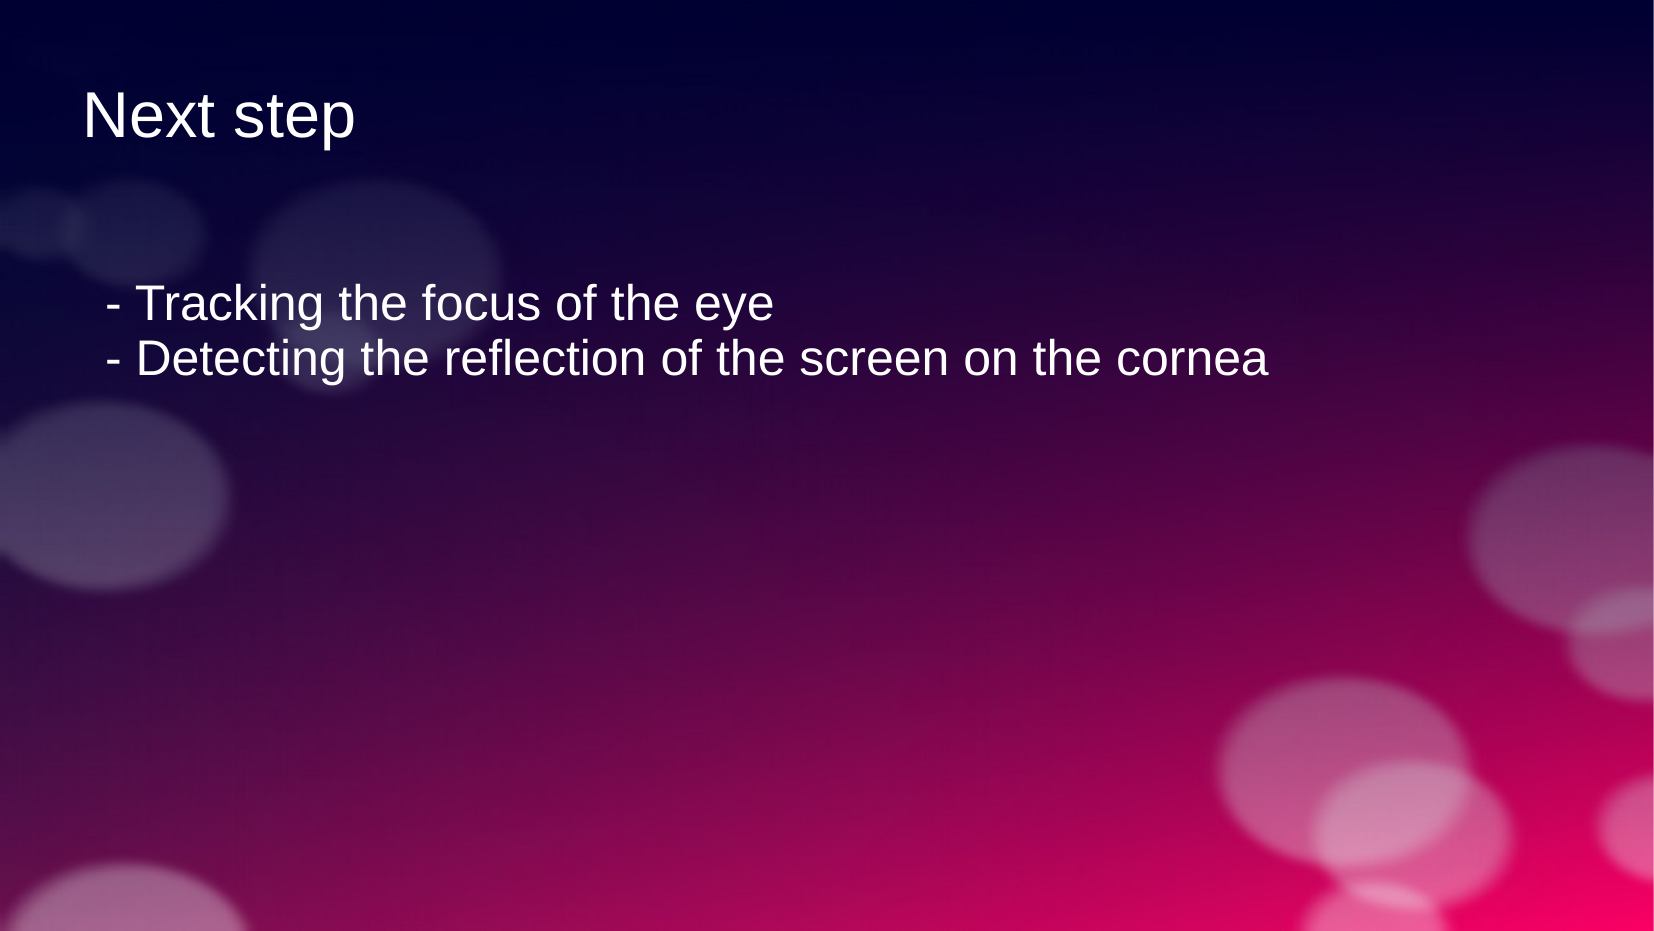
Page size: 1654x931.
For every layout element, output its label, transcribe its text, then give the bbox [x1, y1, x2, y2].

picture [0, 0, 1654, 931]
title Next step [82, 37, 1571, 193]
subtitle - Tracking the focus of the eye - Detecting the reflection of the screen on the cornea [105, 274, 1594, 751]
